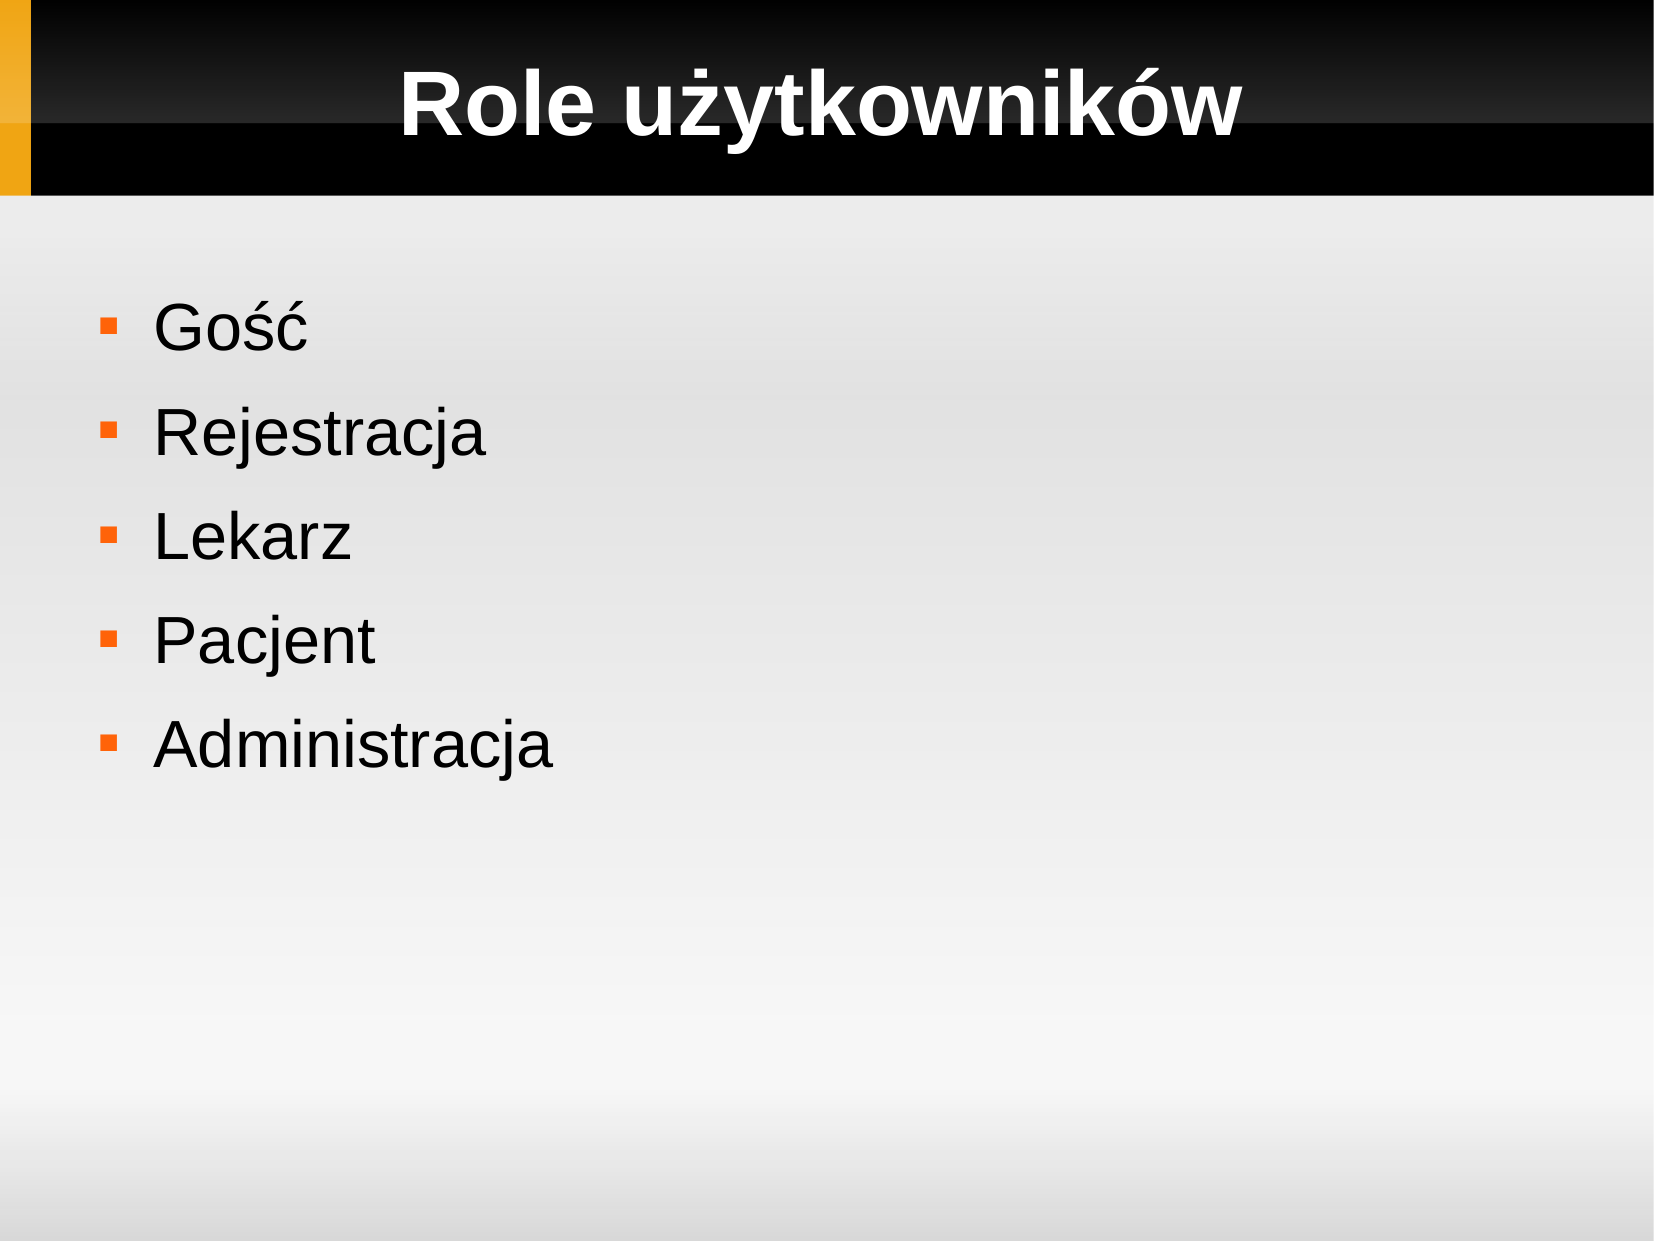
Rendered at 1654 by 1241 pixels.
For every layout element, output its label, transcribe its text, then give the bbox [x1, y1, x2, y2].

picture [0, 0, 1654, 1241]
list Gość Rejestracja Lekarz Pacjent Administracja [82, 290, 1571, 1109]
title Role użytkowników [76, 0, 1565, 208]
